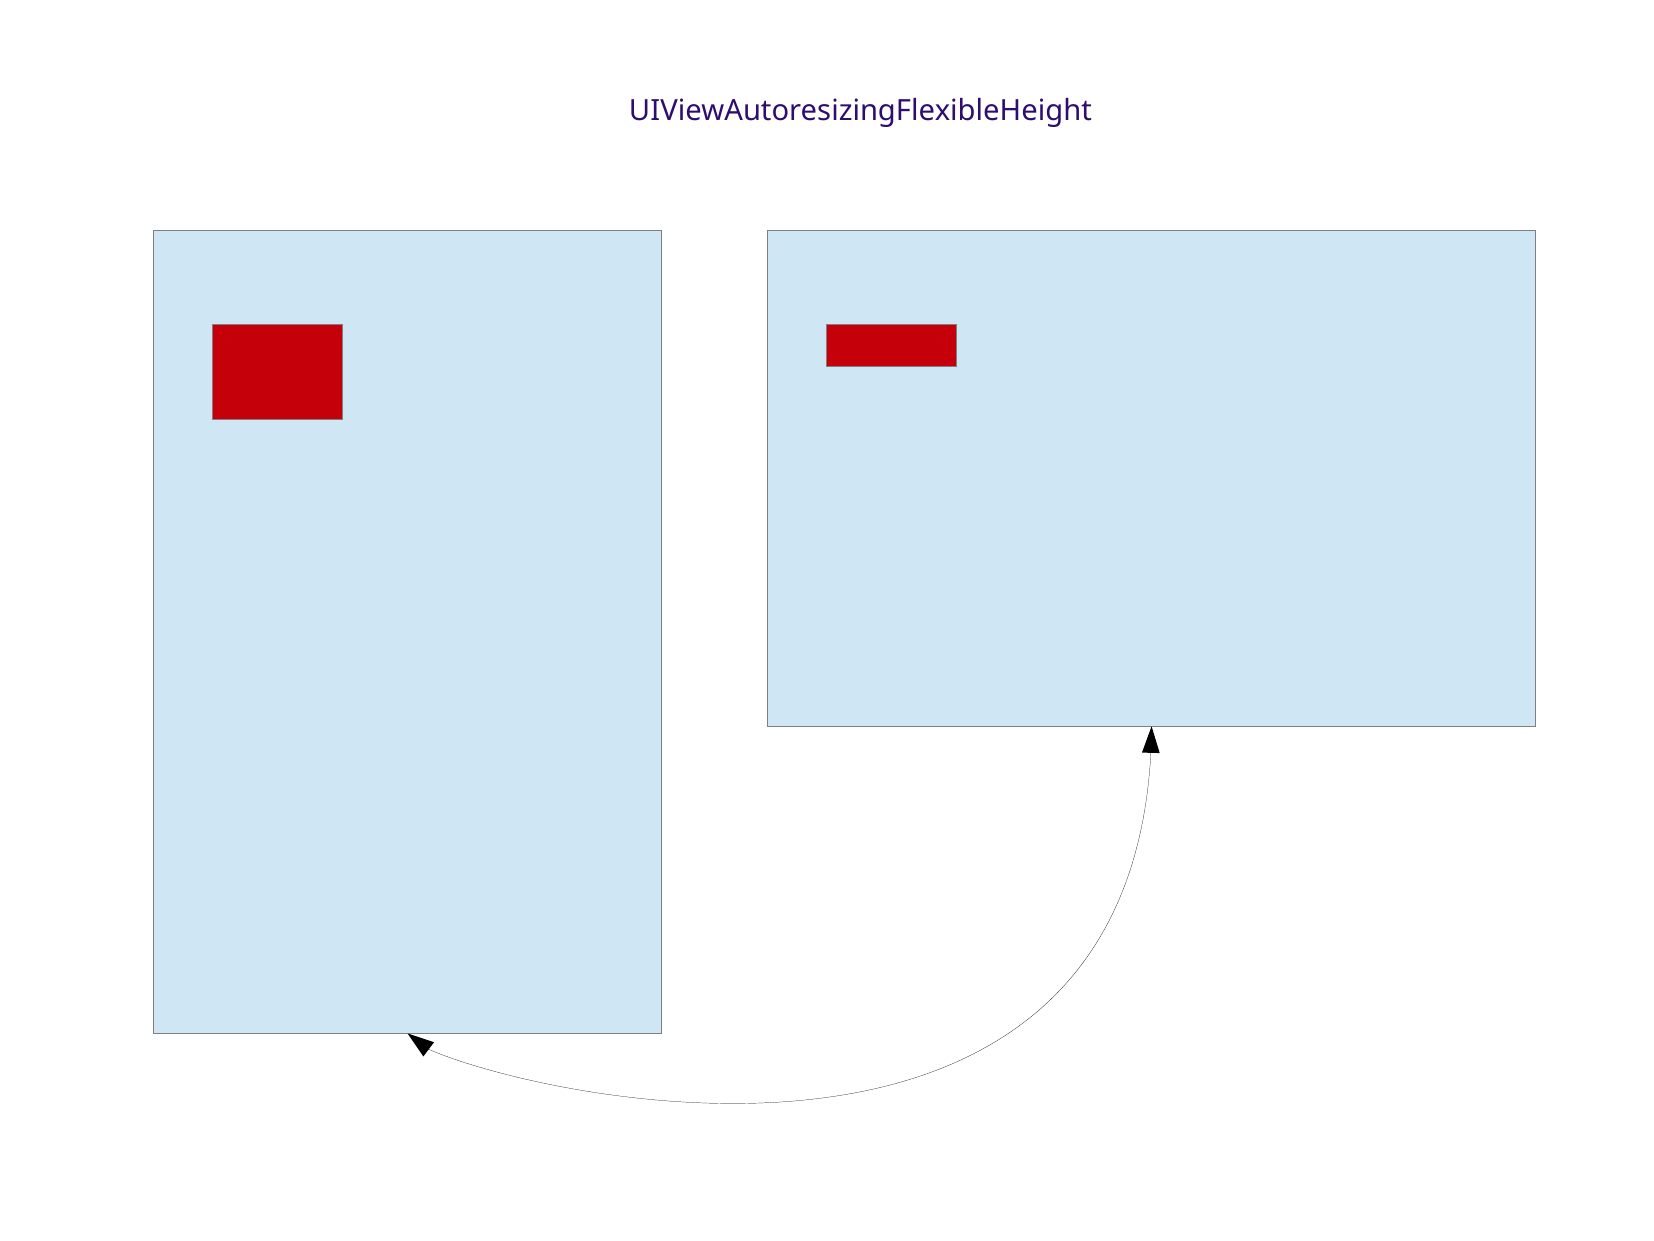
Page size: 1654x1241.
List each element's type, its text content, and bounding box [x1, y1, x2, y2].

text_box [767, 230, 1536, 727]
text_box [153, 230, 662, 1034]
text_box UIViewAutoresizingFlexibleHeight [614, 81, 1082, 136]
